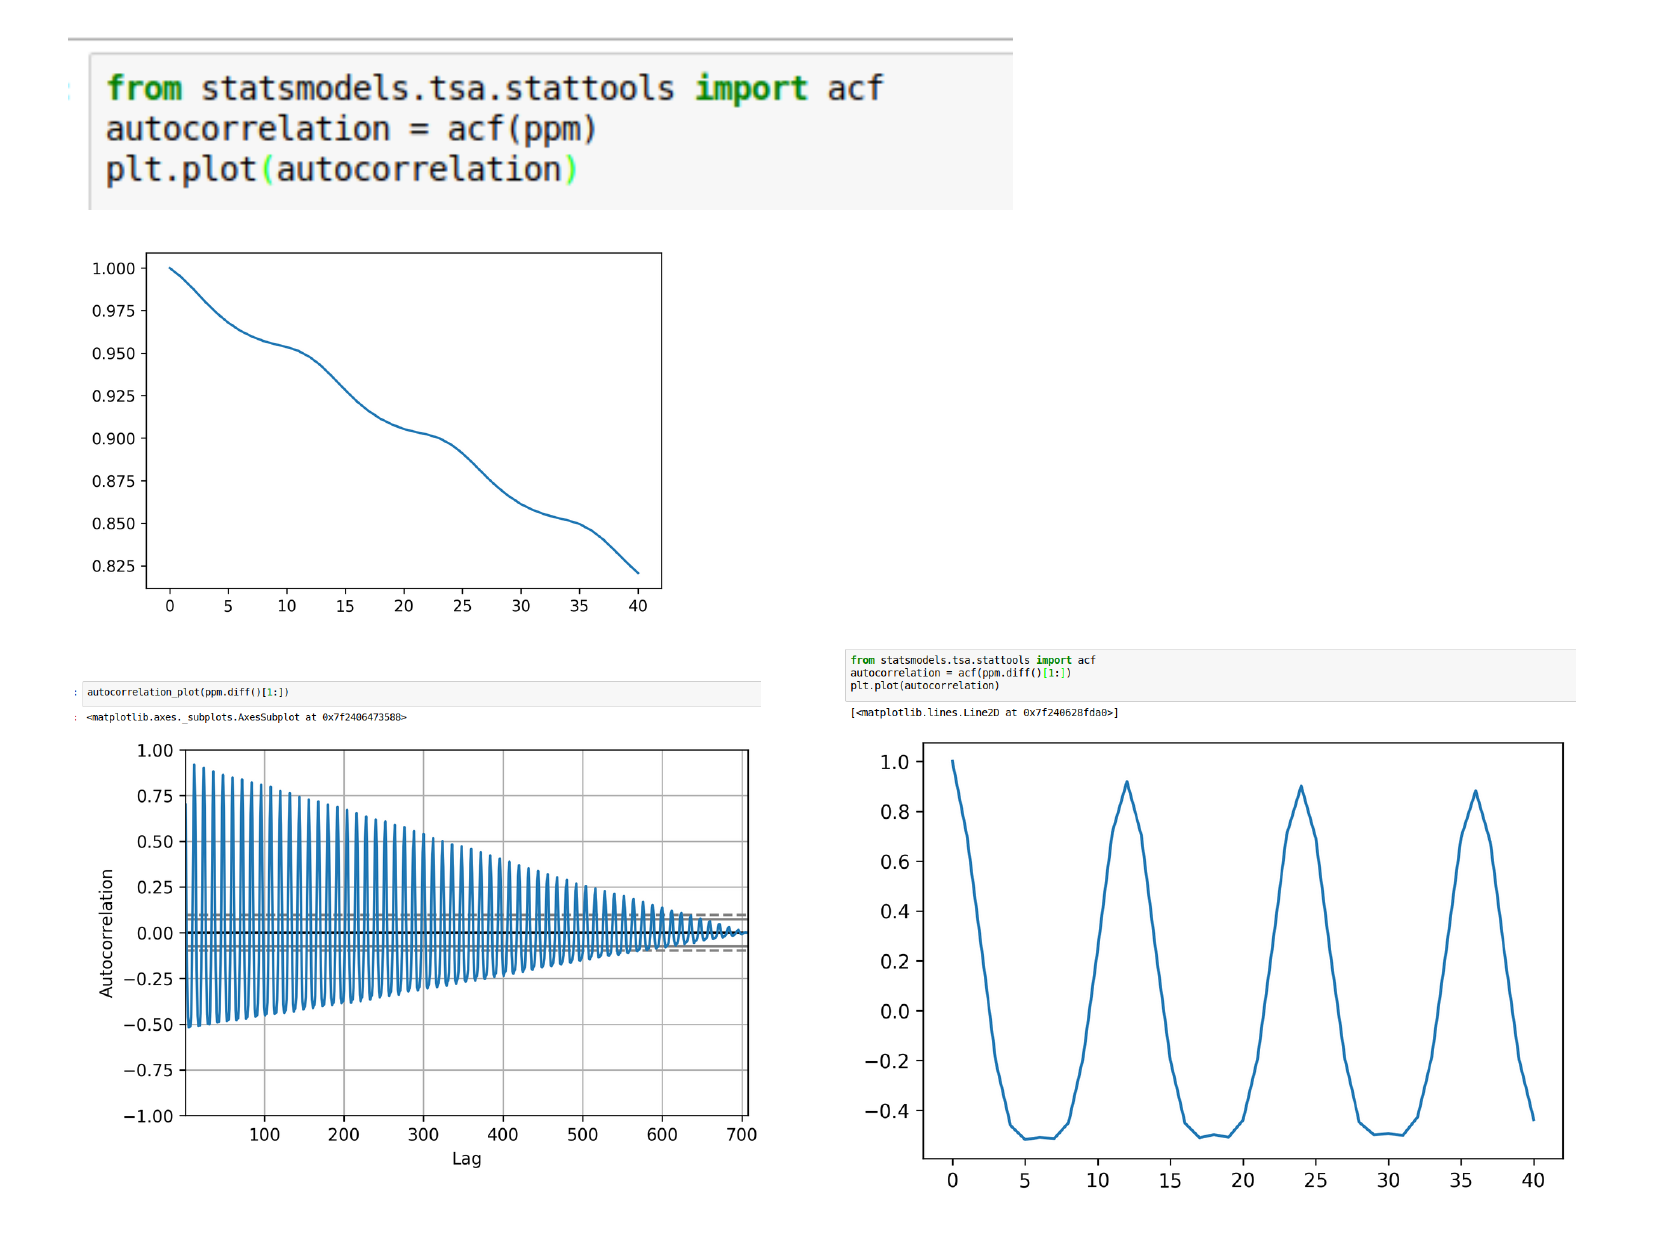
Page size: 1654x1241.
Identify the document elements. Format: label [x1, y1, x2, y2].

picture [82, 239, 672, 628]
picture [68, 34, 1013, 211]
picture [842, 644, 1576, 1197]
picture [75, 681, 761, 1171]
